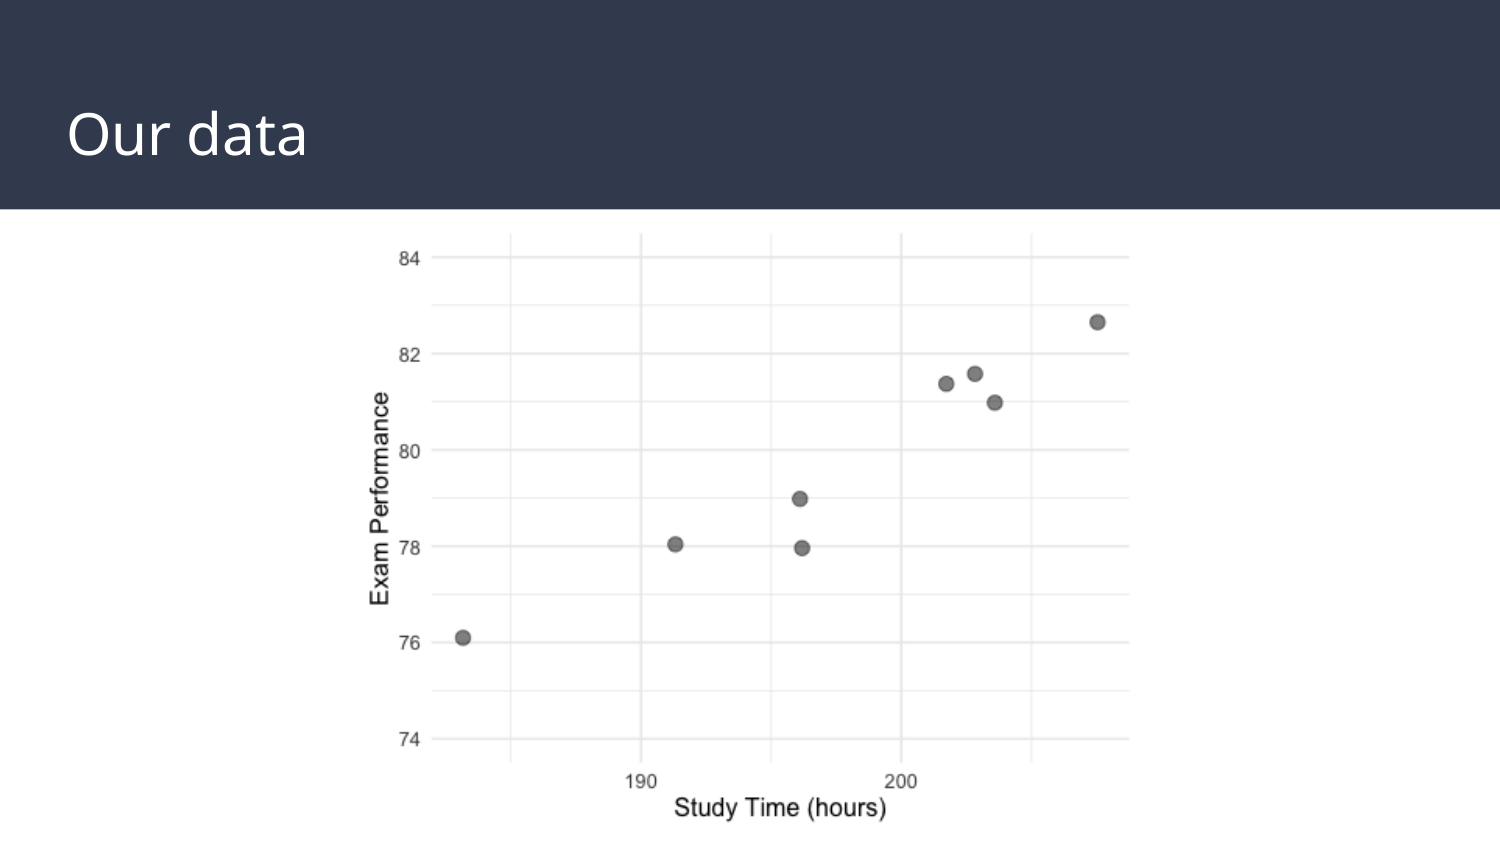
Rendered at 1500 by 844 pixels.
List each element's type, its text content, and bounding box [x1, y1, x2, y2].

title Our data [51, 82, 1449, 185]
picture [359, 222, 1141, 832]
